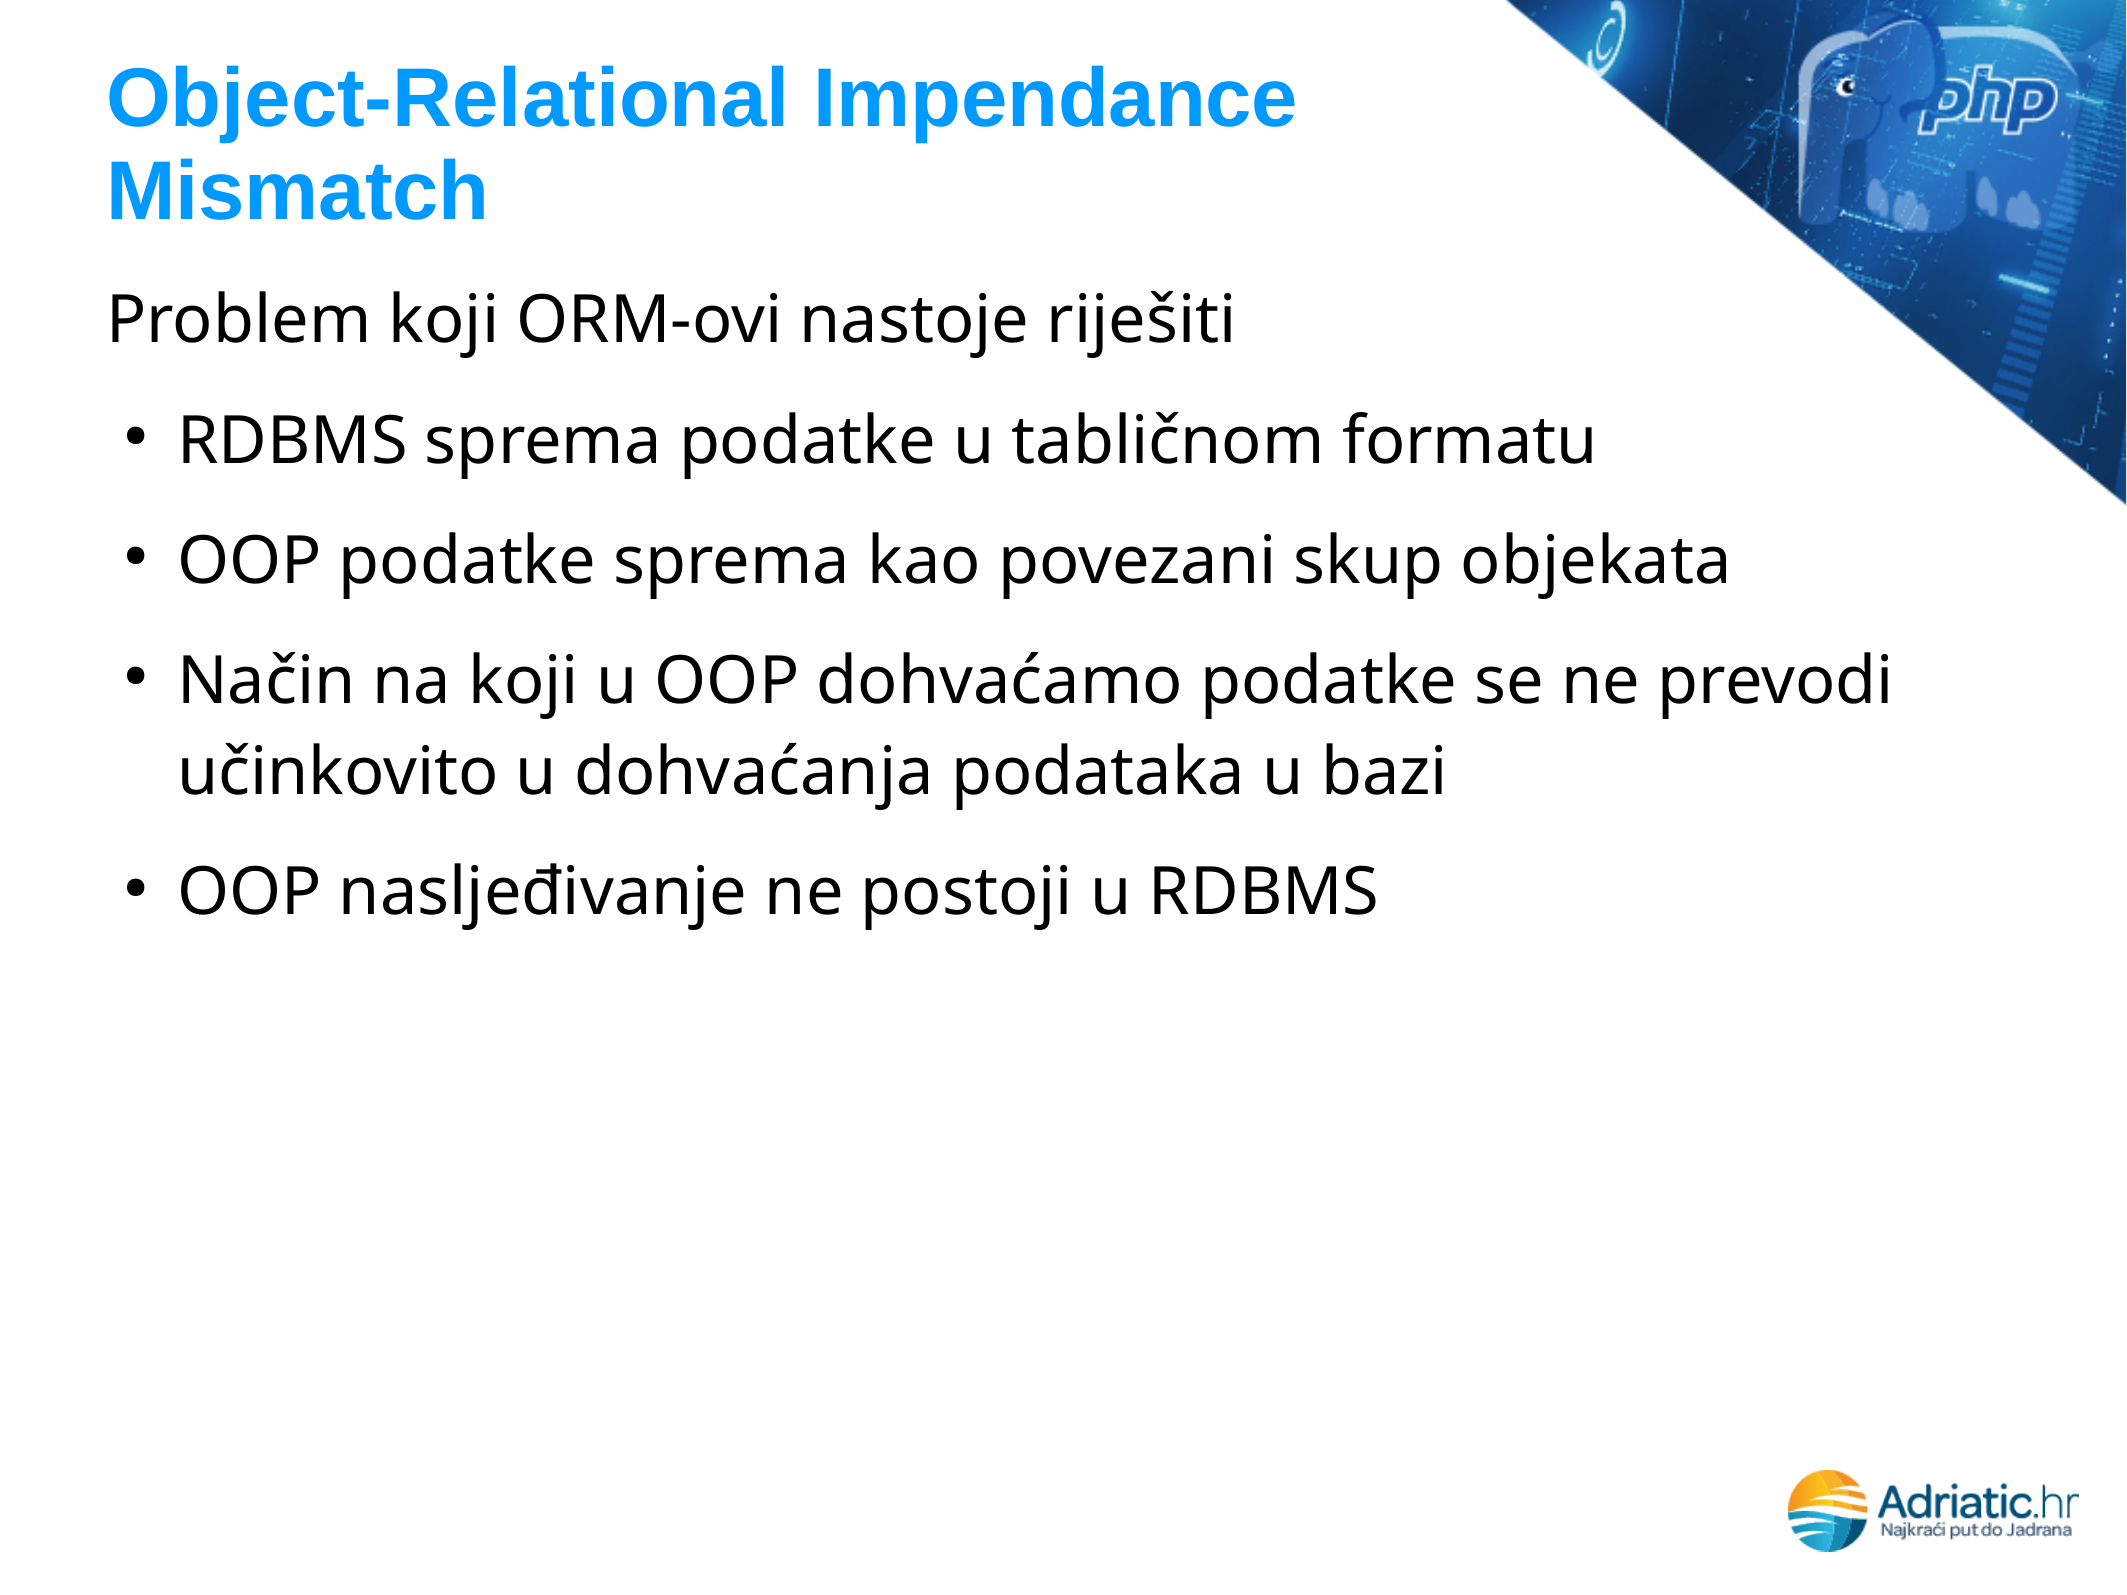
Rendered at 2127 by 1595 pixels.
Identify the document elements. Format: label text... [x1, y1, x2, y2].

list Problem koji ORM-ovi nastoje riješiti RDBMS sprema podatke u tabličnom formatu OOP podatke sprema kao povezani skup objekata Način na koji u OOP dohvaćamo podatke se ne prevodi učinkovito u dohvaćanja podataka u bazi OOP nasljeđivanje ne postoji u RDBMS [106, 271, 2020, 1453]
picture [1788, 1470, 2079, 1552]
picture [1505, 0, 2127, 625]
title Object-Relational Impendance Mismatch [106, 51, 1630, 238]
